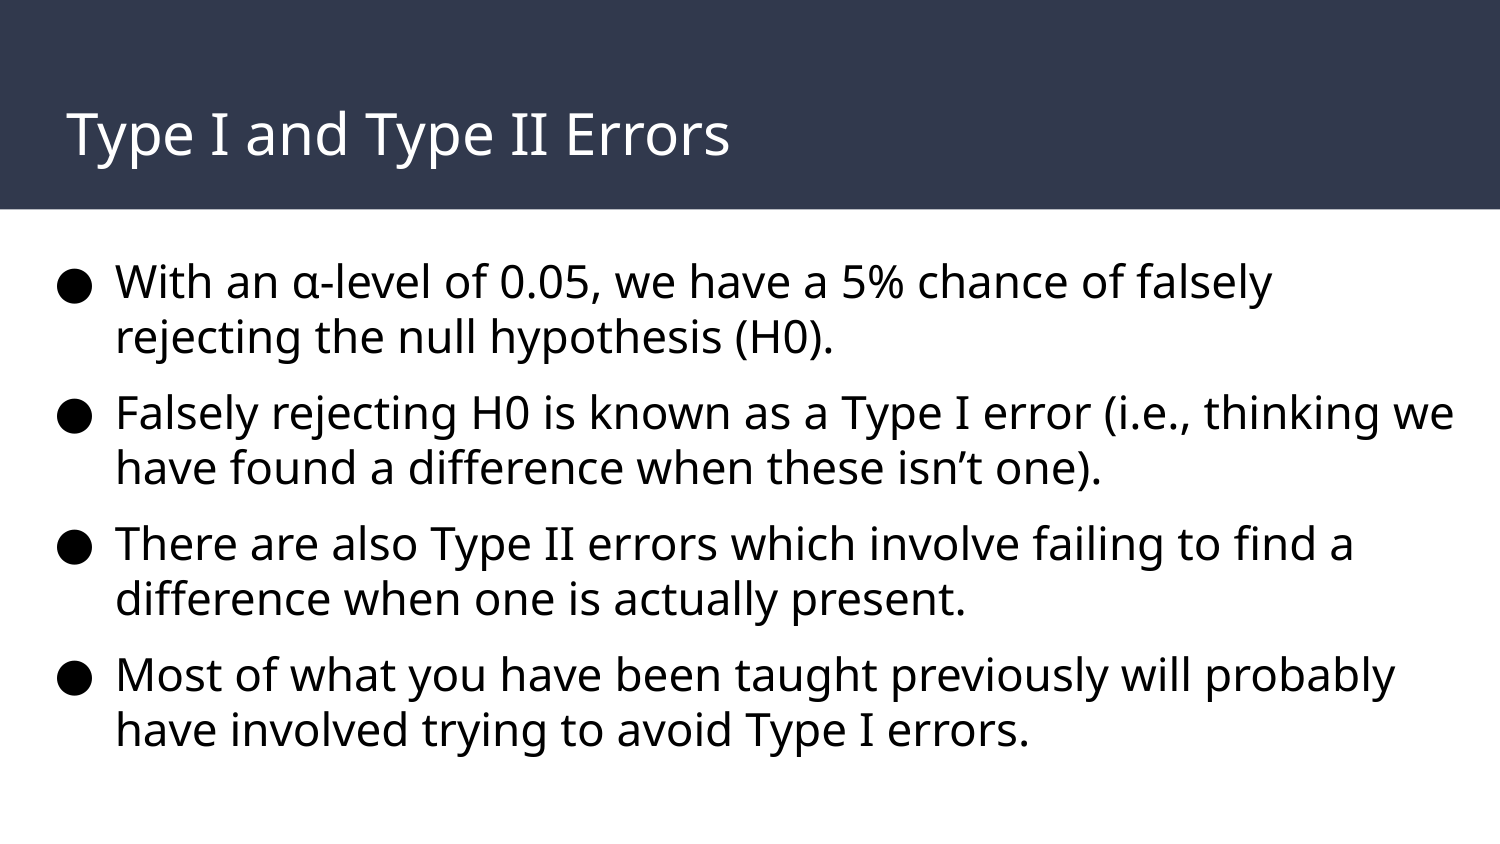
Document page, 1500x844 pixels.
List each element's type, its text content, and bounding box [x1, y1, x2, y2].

text_box With an α-level of 0.05, we have a 5% chance of falsely rejecting the null hypothesis (H0). Falsely rejecting H0 is known as a Type I error (i.e., thinking we have found a difference when these isn’t one). There are also Type II errors which involve failing to find a difference when one is actually present. Most of what you have been taught previously will probably have involved trying to avoid Type I errors. [24, 237, 1479, 829]
title Type I and Type II Errors [51, 82, 1449, 185]
